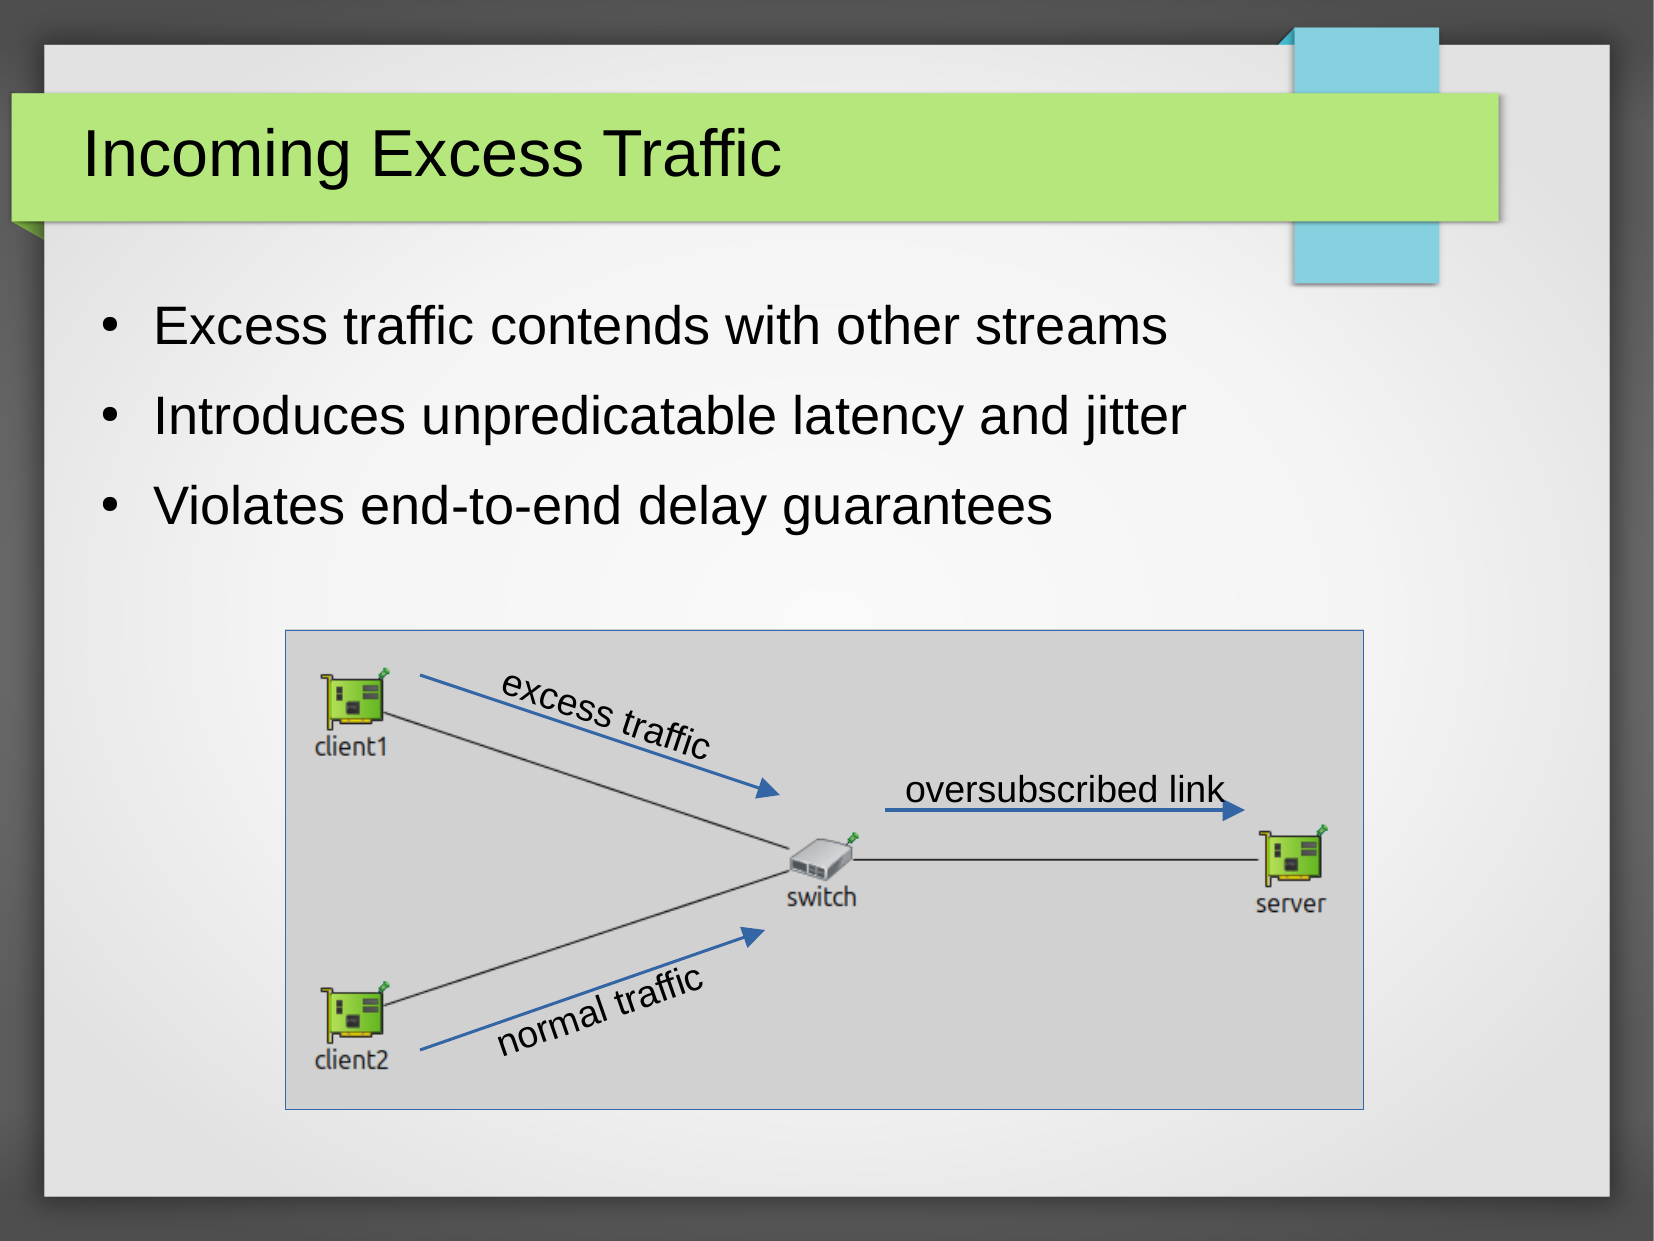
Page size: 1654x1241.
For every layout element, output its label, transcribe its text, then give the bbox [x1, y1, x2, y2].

list Excess traffic contends with other streams Introduces unpredicatable latency and jitter Violates end-to-end delay guarantees [82, 295, 1571, 1015]
picture [0, 0, 1654, 1241]
title Incoming Excess Traffic [82, 94, 1264, 213]
